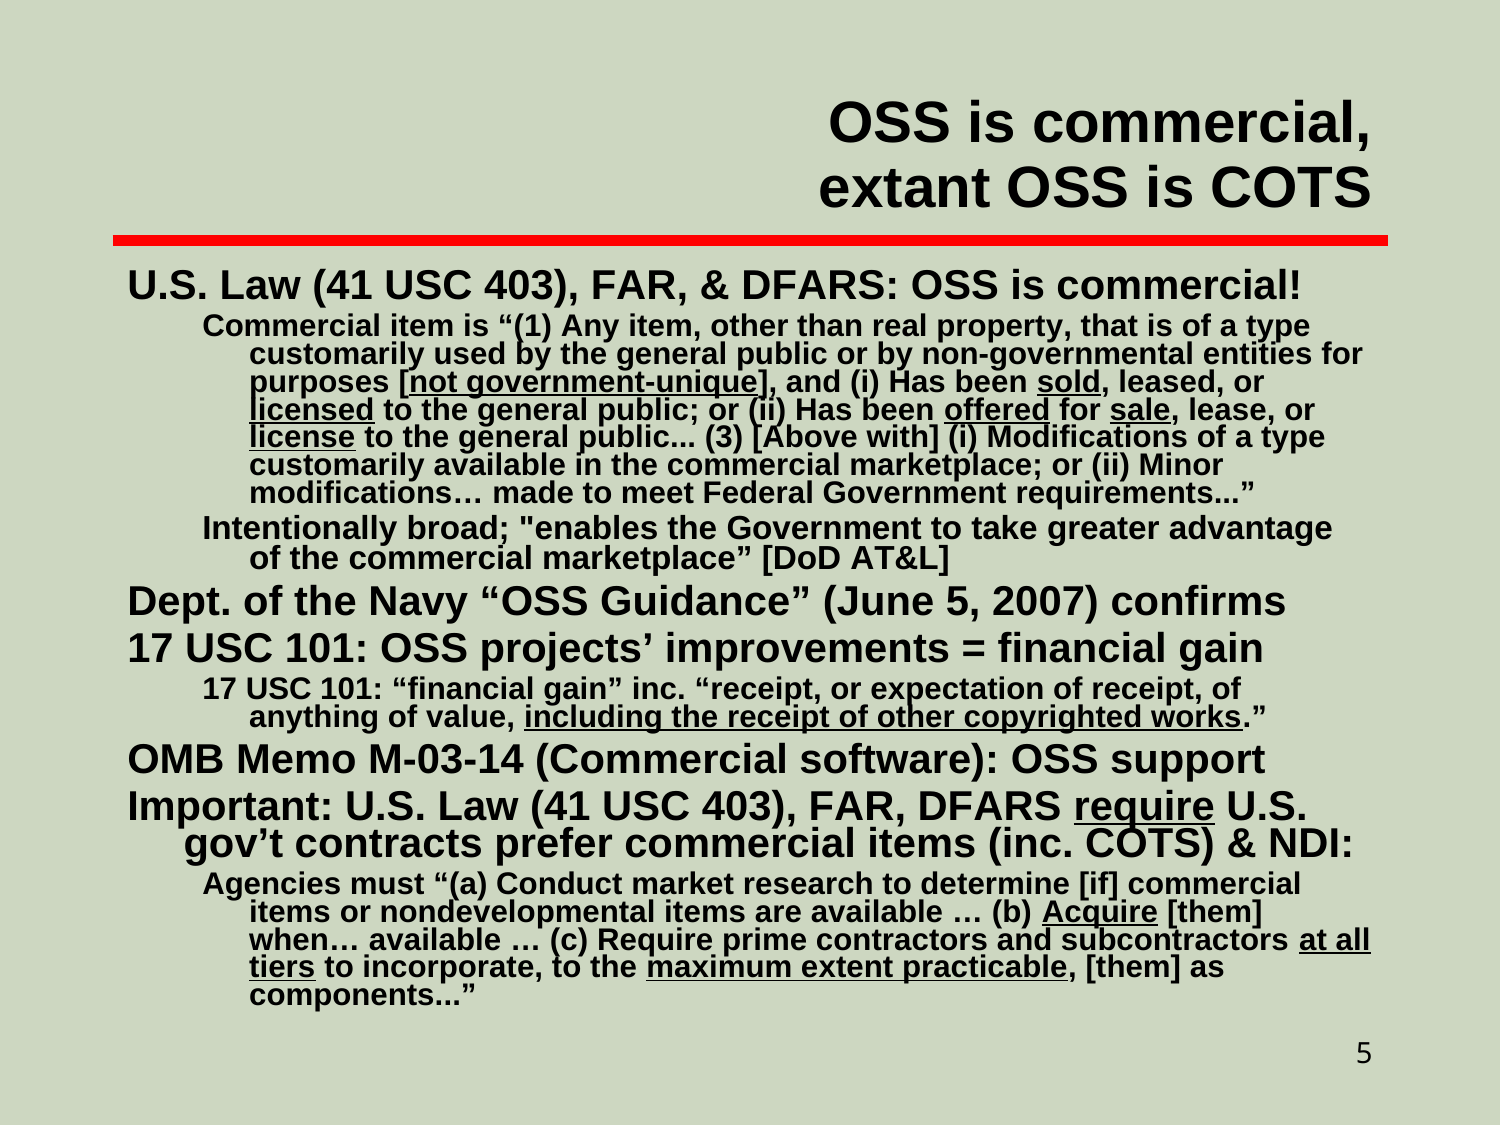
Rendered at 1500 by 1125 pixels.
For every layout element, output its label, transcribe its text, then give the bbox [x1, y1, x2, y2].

title OSS is commercial, extant OSS is COTS [337, 81, 1388, 228]
list U.S. Law (41 USC 403), FAR, & DFARS: OSS is commercial! Commercial item is “(1) Any item, other than real property, that is of a type customarily used by the general public or by non-governmental entities for purposes [not government-unique], and (i) Has been sold, leased, or licensed to the general public; or (ii) Has been offered for sale, lease, or license to the general public... (3) [Above with] (i) Modifications of a type customarily available in the commercial marketplace; or (ii) Minor modifications… made to meet Federal Government requirements...” Intentionally broad; "enables the Government to take greater advantage of the commercial marketplace” [DoD AT&L] Dept. of the Navy “OSS Guidance” (June 5, 2007) confirms 17 USC 101: OSS projects’ improvements = financial gain 17 USC 101: “financial gain” inc. “receipt, or expectation of receipt, of anything of value, including the receipt of other copyrighted works.” OMB Memo M-03-14 (Commercial software): OSS support Important: U.S. Law (41 USC 403), FAR, DFARS require U.S. gov’t contracts prefer commercial items (inc. COTS) & NDI: Agencies must “(a) Conduct market research to determine [if] commercial items or nondevelopmental items are available … (b) Acquire [them] when… available … (c) Require prime contractors and subcontractors at all tiers to incorporate, to the maximum extent practicable, [them] as components...” [112, 262, 1388, 1088]
